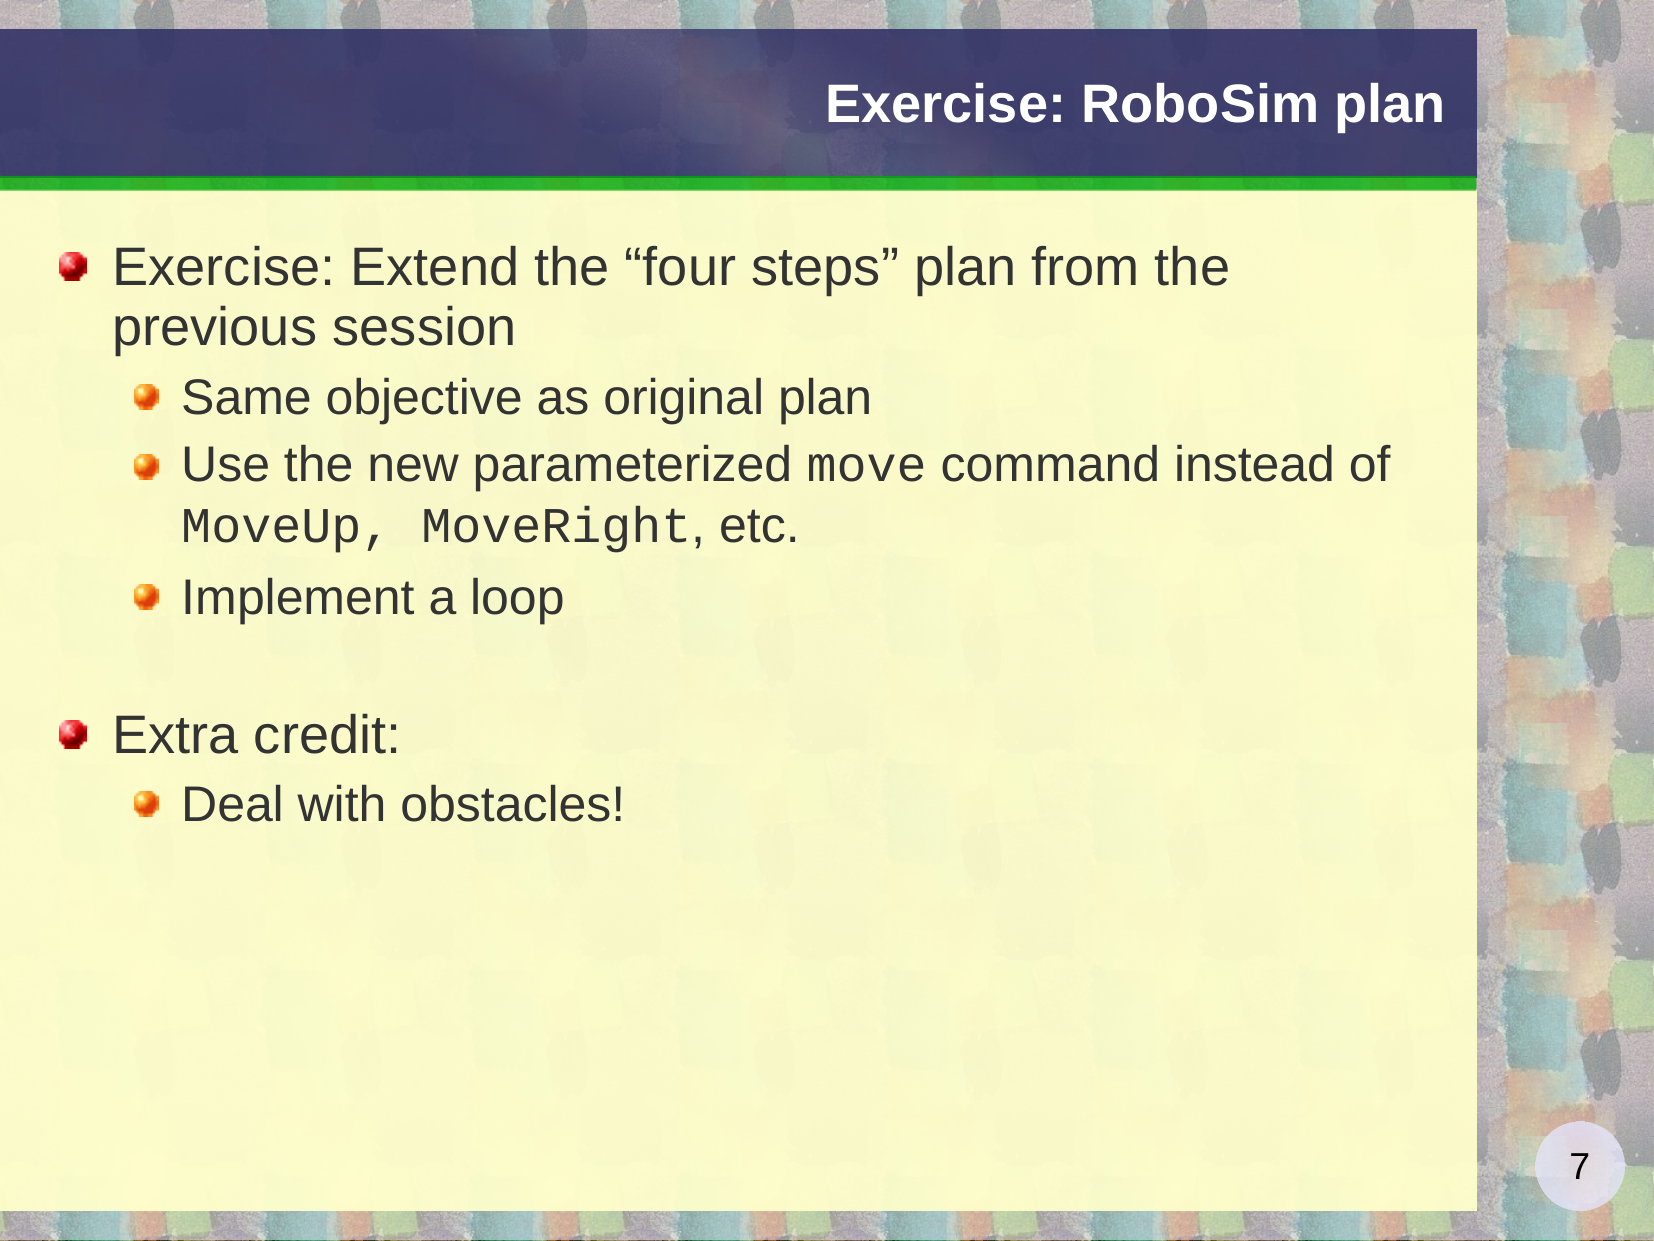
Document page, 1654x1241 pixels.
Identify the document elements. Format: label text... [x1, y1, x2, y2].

title Exercise: RoboSim plan [29, 59, 1447, 148]
list Exercise: Extend the “four steps” plan from the previous session Same objective as original plan Use the new parameterized move command instead of MoveUp, MoveRight, etc. Implement a loop Extra credit: Deal with obstacles! [59, 236, 1418, 1182]
